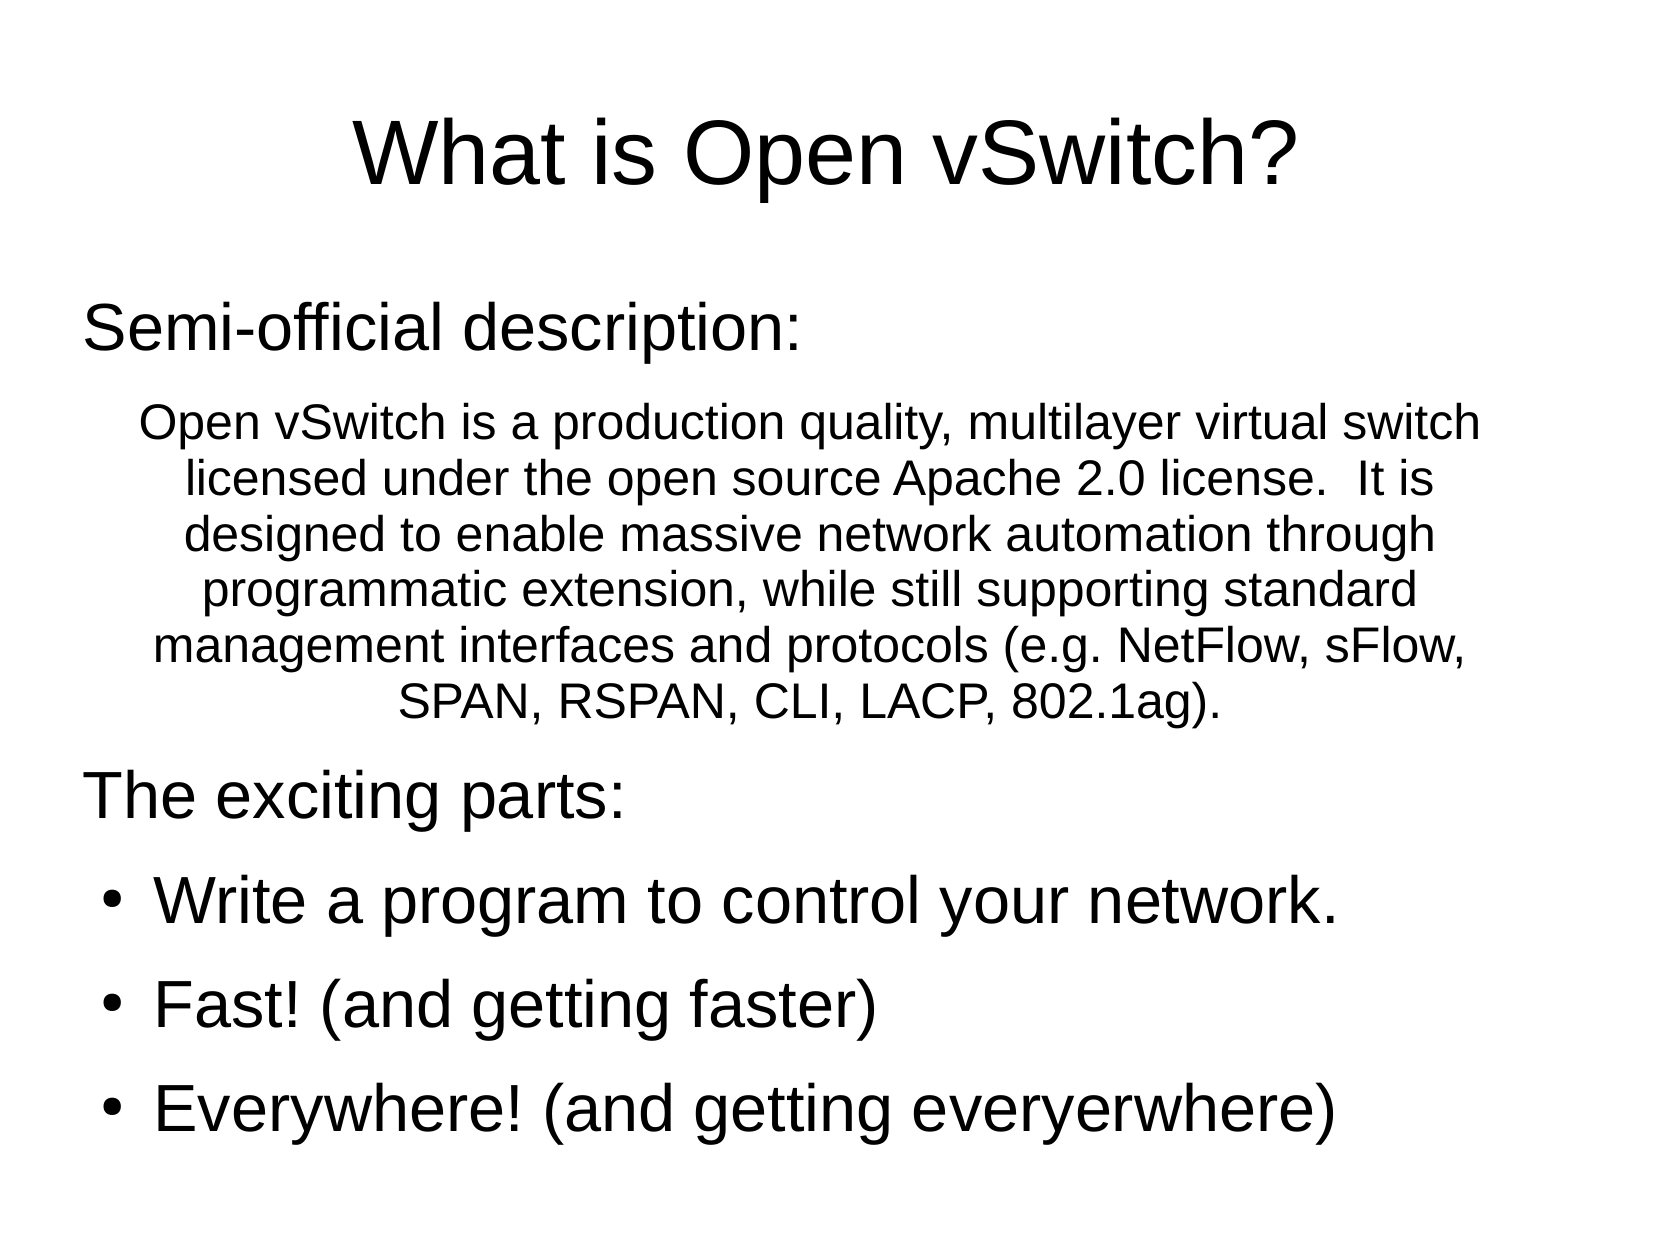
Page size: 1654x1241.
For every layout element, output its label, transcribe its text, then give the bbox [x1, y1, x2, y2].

title What is Open vSwitch? [82, 49, 1571, 257]
list Semi-official description: Open vSwitch is a production quality, multilayer virtual switch licensed under the open source Apache 2.0 license. It is designed to enable massive network automation through programmatic extension, while still supporting standard management interfaces and protocols (e.g. NetFlow, sFlow, SPAN, RSPAN, CLI, LACP, 802.1ag). The exciting parts: Write a program to control your network. Fast! (and getting faster) Everywhere! (and getting everyerwhere) [82, 290, 1538, 1219]
